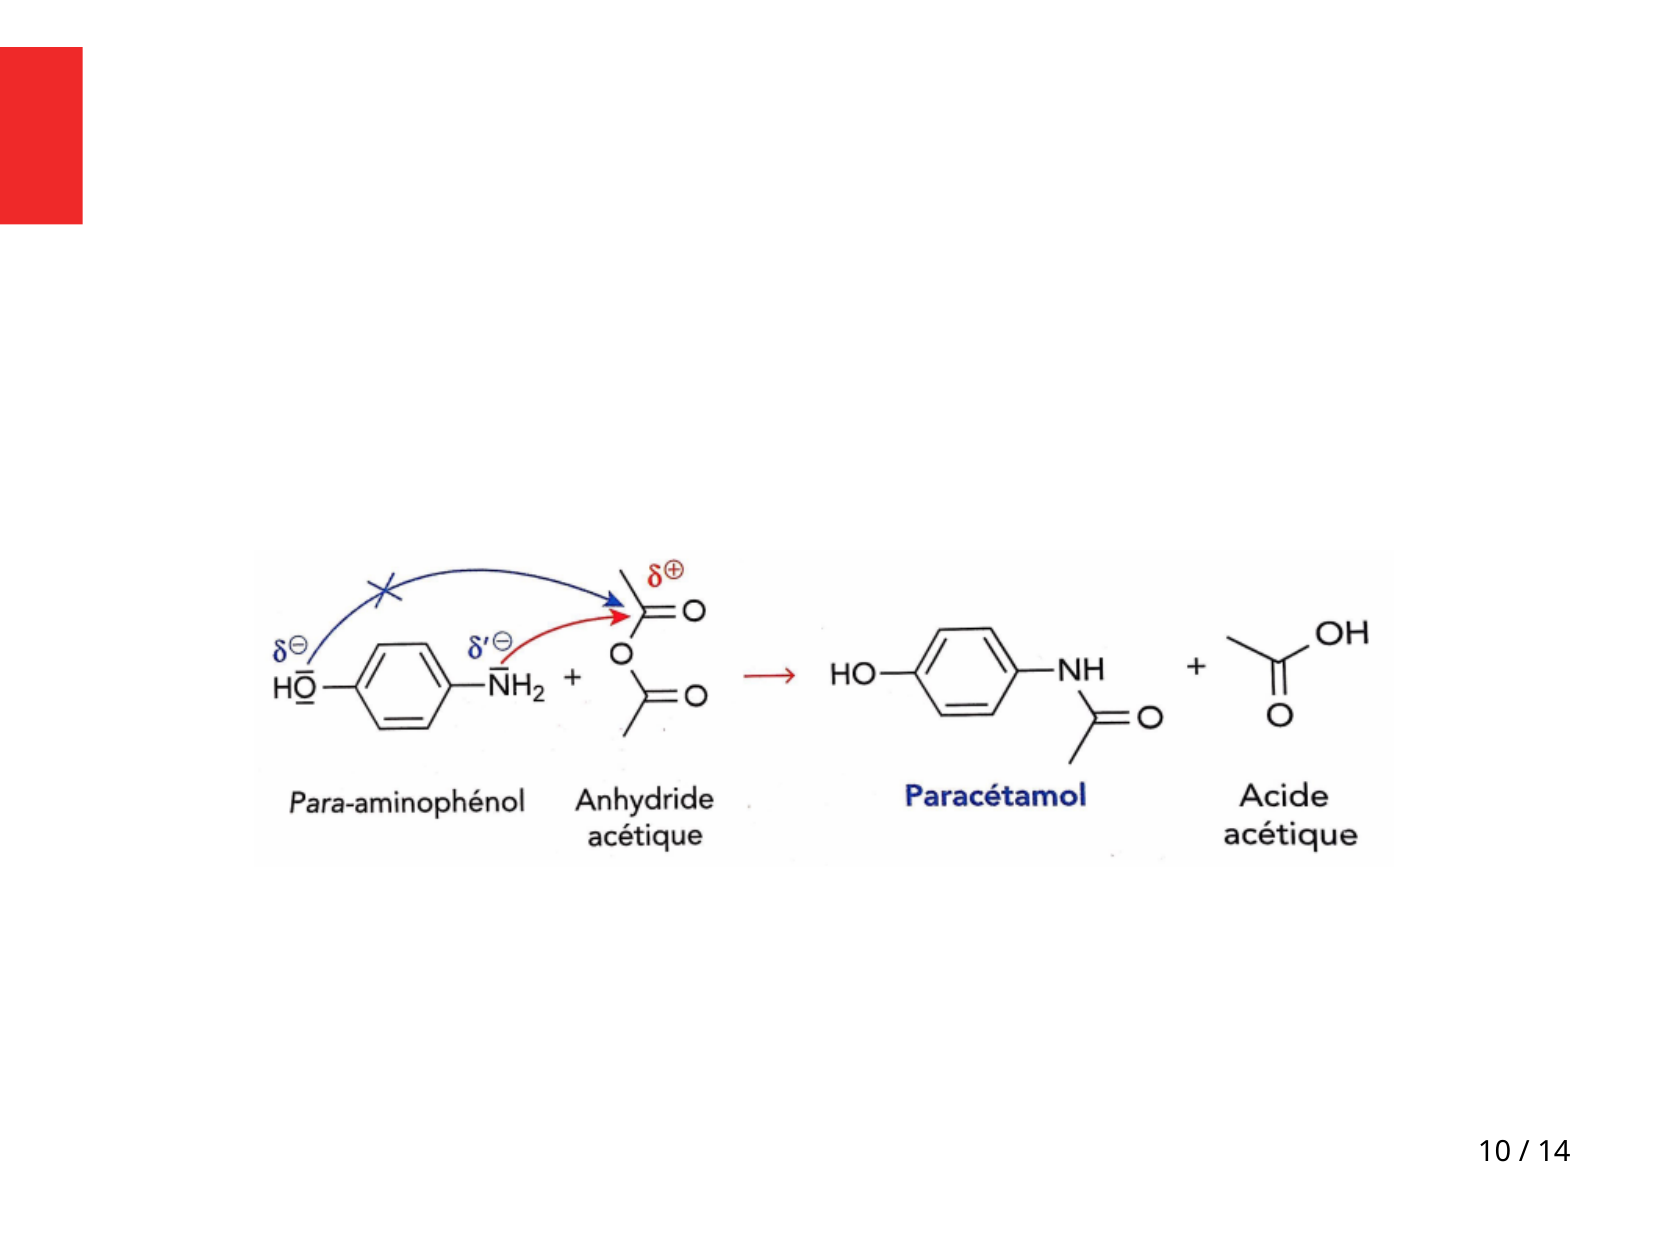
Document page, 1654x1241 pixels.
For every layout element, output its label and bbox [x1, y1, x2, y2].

picture [254, 534, 1394, 875]
